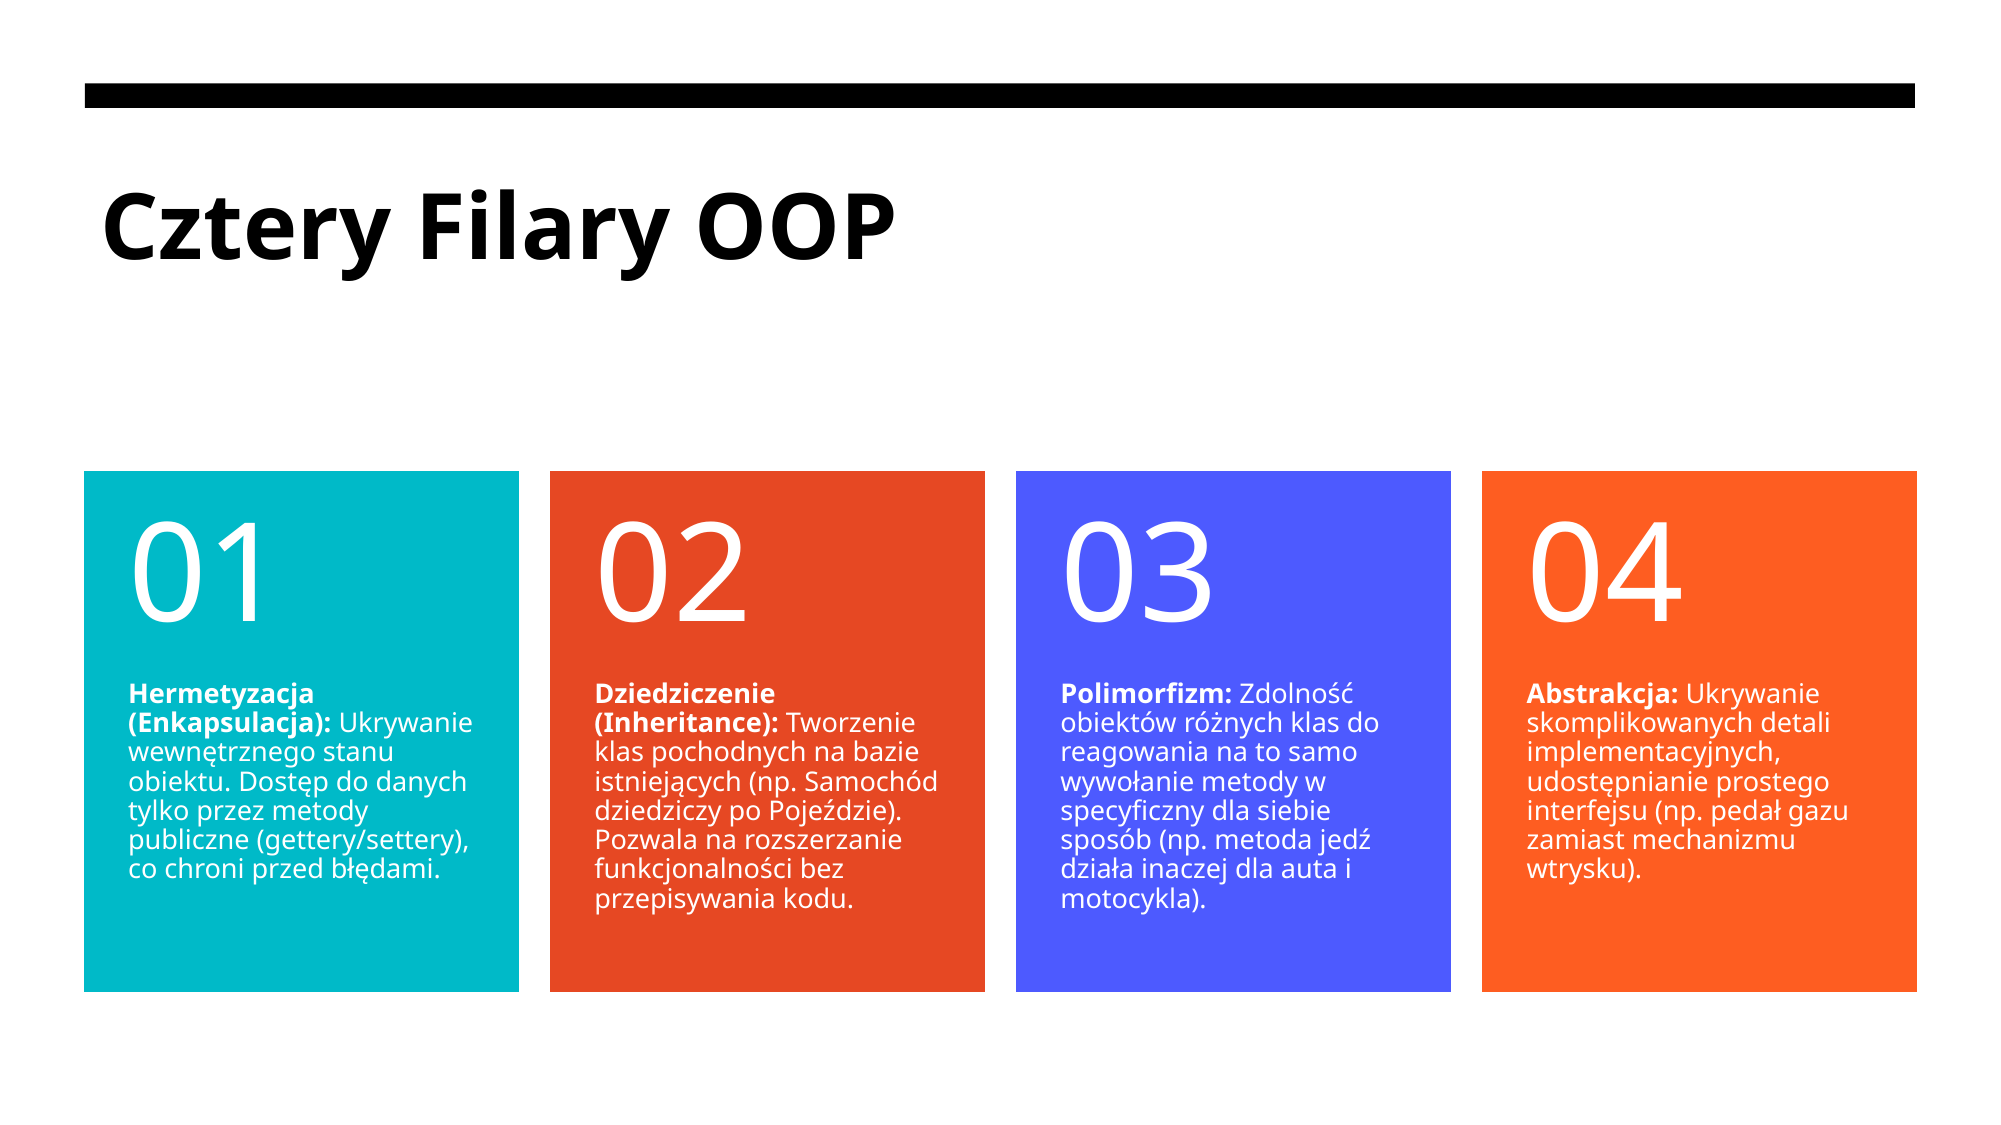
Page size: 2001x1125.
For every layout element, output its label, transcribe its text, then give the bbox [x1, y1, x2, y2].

text_box 02 [551, 472, 984, 680]
text_box 04 [1483, 472, 1916, 680]
text_box Dziedziczenie (Inheritance): Tworzenie klas pochodnych na bazie istniejących (np. Samochód dziedziczy po Pojeździe). Pozwala na rozszerzanie funkcjonalności bez przepisywania kodu. [551, 680, 984, 991]
text_box Polimorfizm: Zdolność obiektów różnych klas do reagowania na to samo wywołanie metody w specyficzny dla siebie sposób (np. metoda jedź działa inaczej dla auta i motocykla). [1017, 680, 1450, 991]
text_box Hermetyzacja (Enkapsulacja): Ukrywanie wewnętrznego stanu obiektu. Dostęp do danych tylko przez metody publiczne (gettery/settery), co chroni przed błędami. [85, 680, 518, 991]
text_box 03 [1017, 472, 1450, 680]
text_box [84, 83, 1915, 108]
text_box 01 [85, 472, 518, 680]
title Cztery Filary OOP [85, 160, 1916, 401]
text_box Abstrakcja: Ukrywanie skomplikowanych detali implementacyjnych, udostępnianie prostego interfejsu (np. pedał gazu zamiast mechanizmu wtrysku). [1483, 680, 1916, 991]
